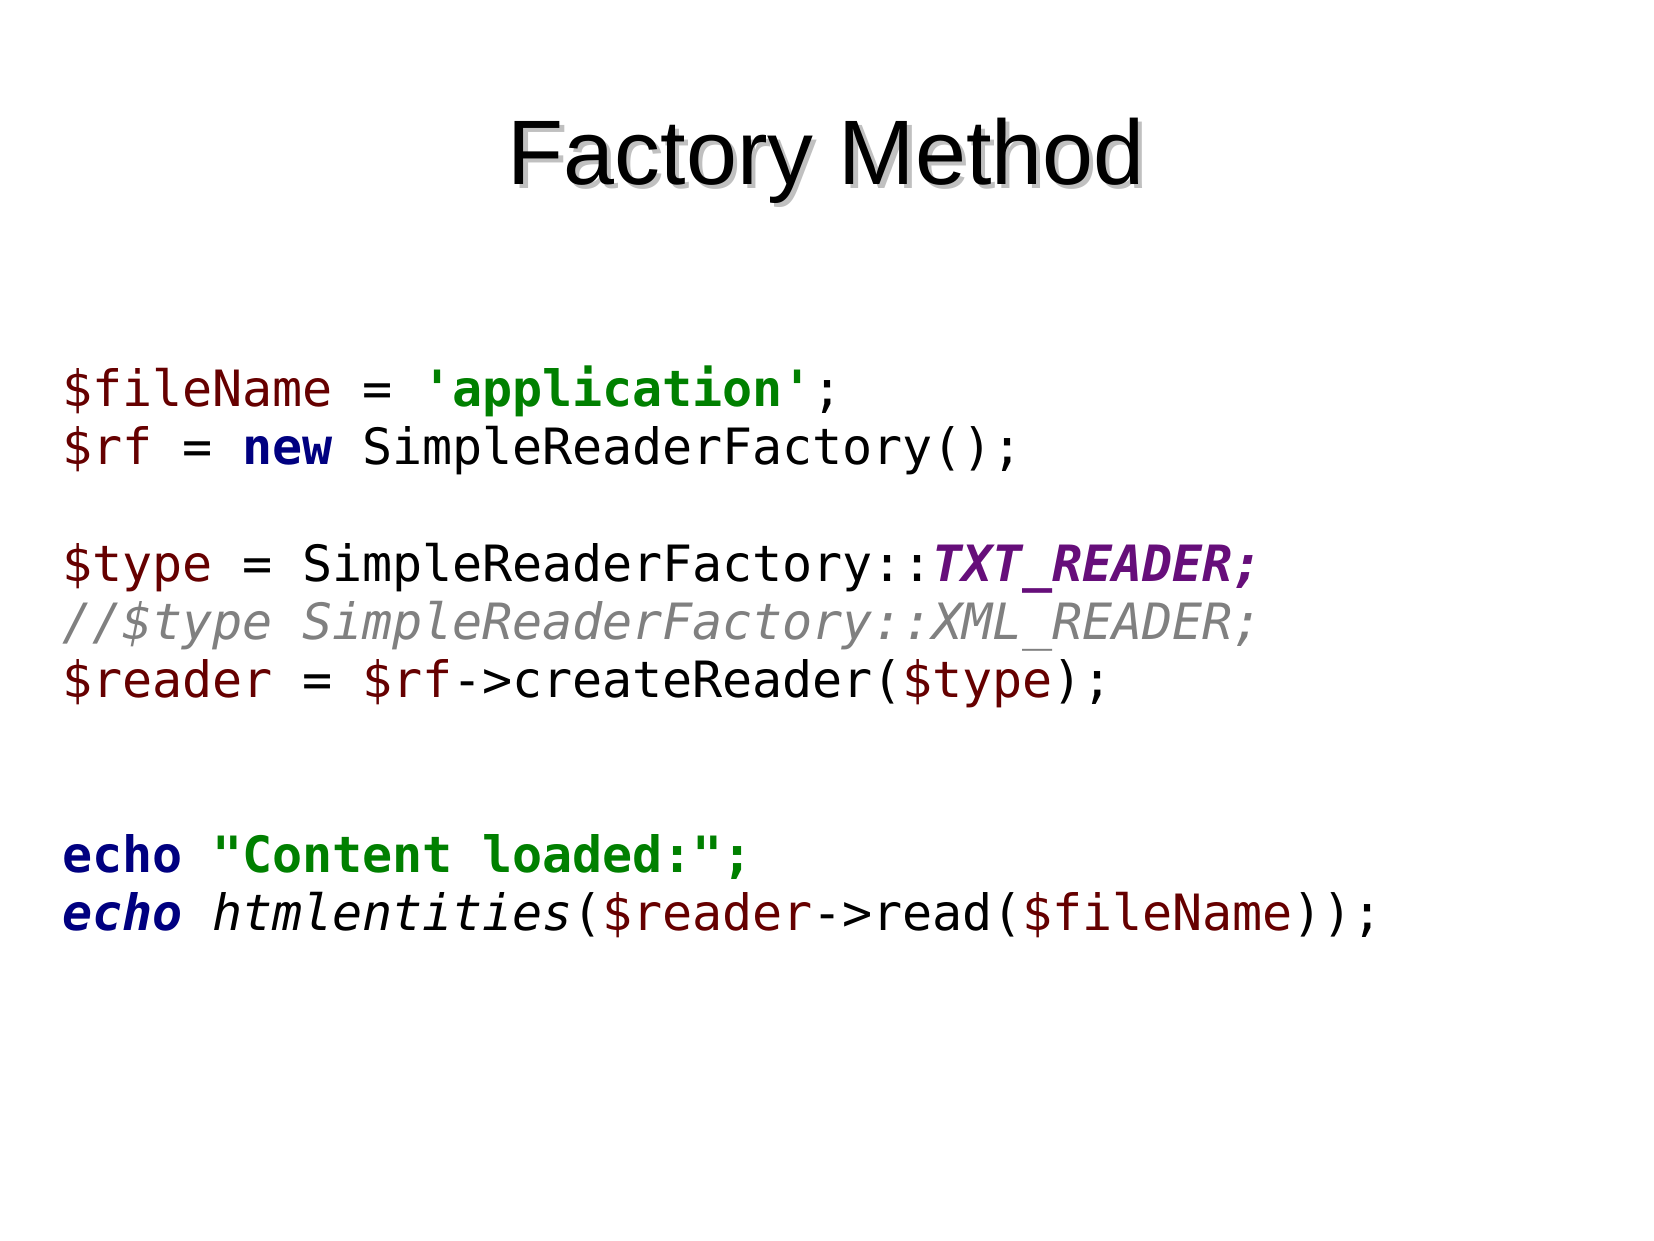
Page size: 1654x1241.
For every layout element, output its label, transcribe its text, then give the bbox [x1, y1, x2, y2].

text_box $fileName = 'application'; $rf = new SimpleReaderFactory(); $type = SimpleReaderFactory::TXT_READER; //$type SimpleReaderFactory::XML_READER; $reader = $rf->createReader($type); echo "Content loaded:"; echo htmlentities($reader->read($fileName)); [47, 236, 1654, 1241]
title Factory Method [82, 49, 1571, 236]
